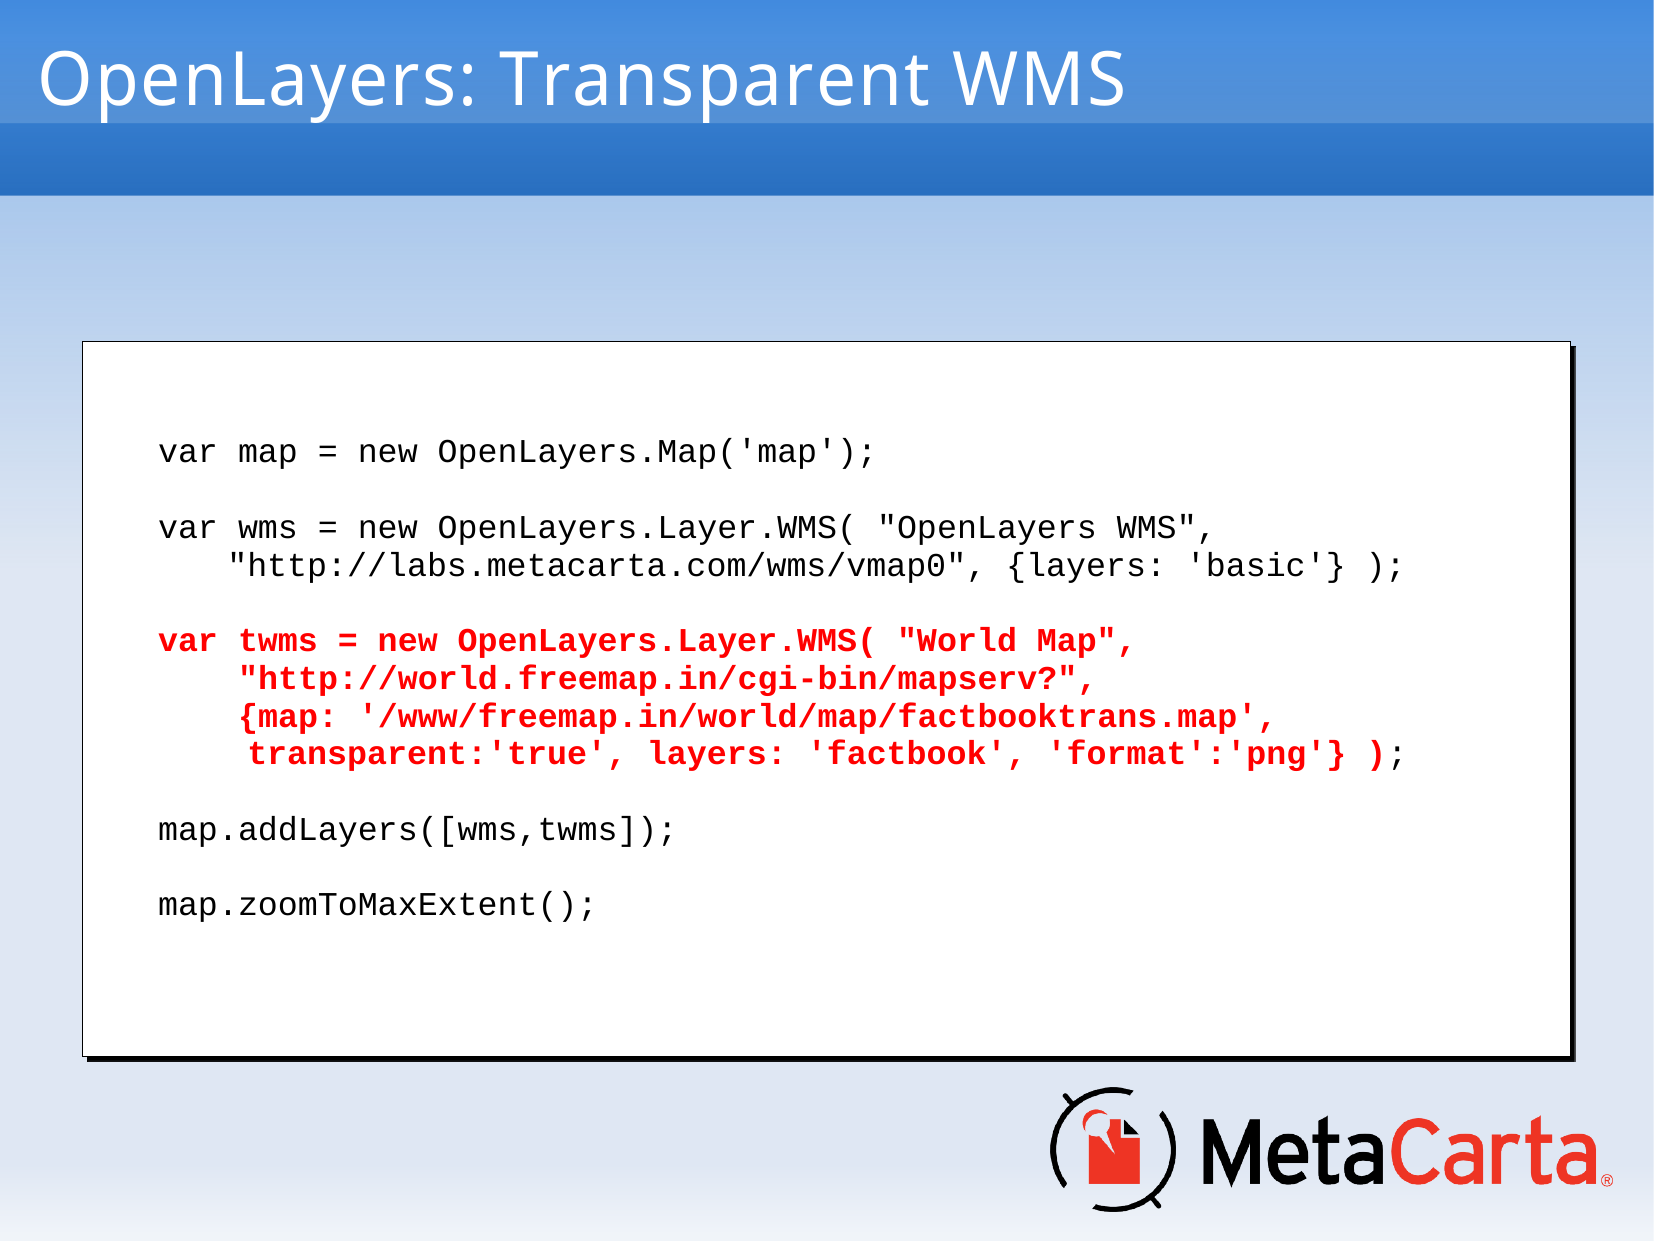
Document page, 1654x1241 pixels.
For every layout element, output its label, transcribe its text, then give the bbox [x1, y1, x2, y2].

picture [0, 0, 1654, 1241]
title OpenLayers: Transparent WMS [37, 2, 1463, 151]
subtitle var map = new OpenLayers.Map('map'); var wms = new OpenLayers.Layer.WMS( "OpenLayers WMS", "http://labs.metacarta.com/wms/vmap0", {layers: 'basic'} ); var twms = new OpenLayers.Layer.WMS( "World Map", "http://world.freemap.in/cgi-bin/mapserv?", {map: '/www/freemap.in/world/map/factbooktrans.map', transparent:'true', layers: 'factbook', 'format':'png'} ); map.addLayers([wms,twms]); map.zoomToMaxExtent(); [82, 341, 1571, 1057]
